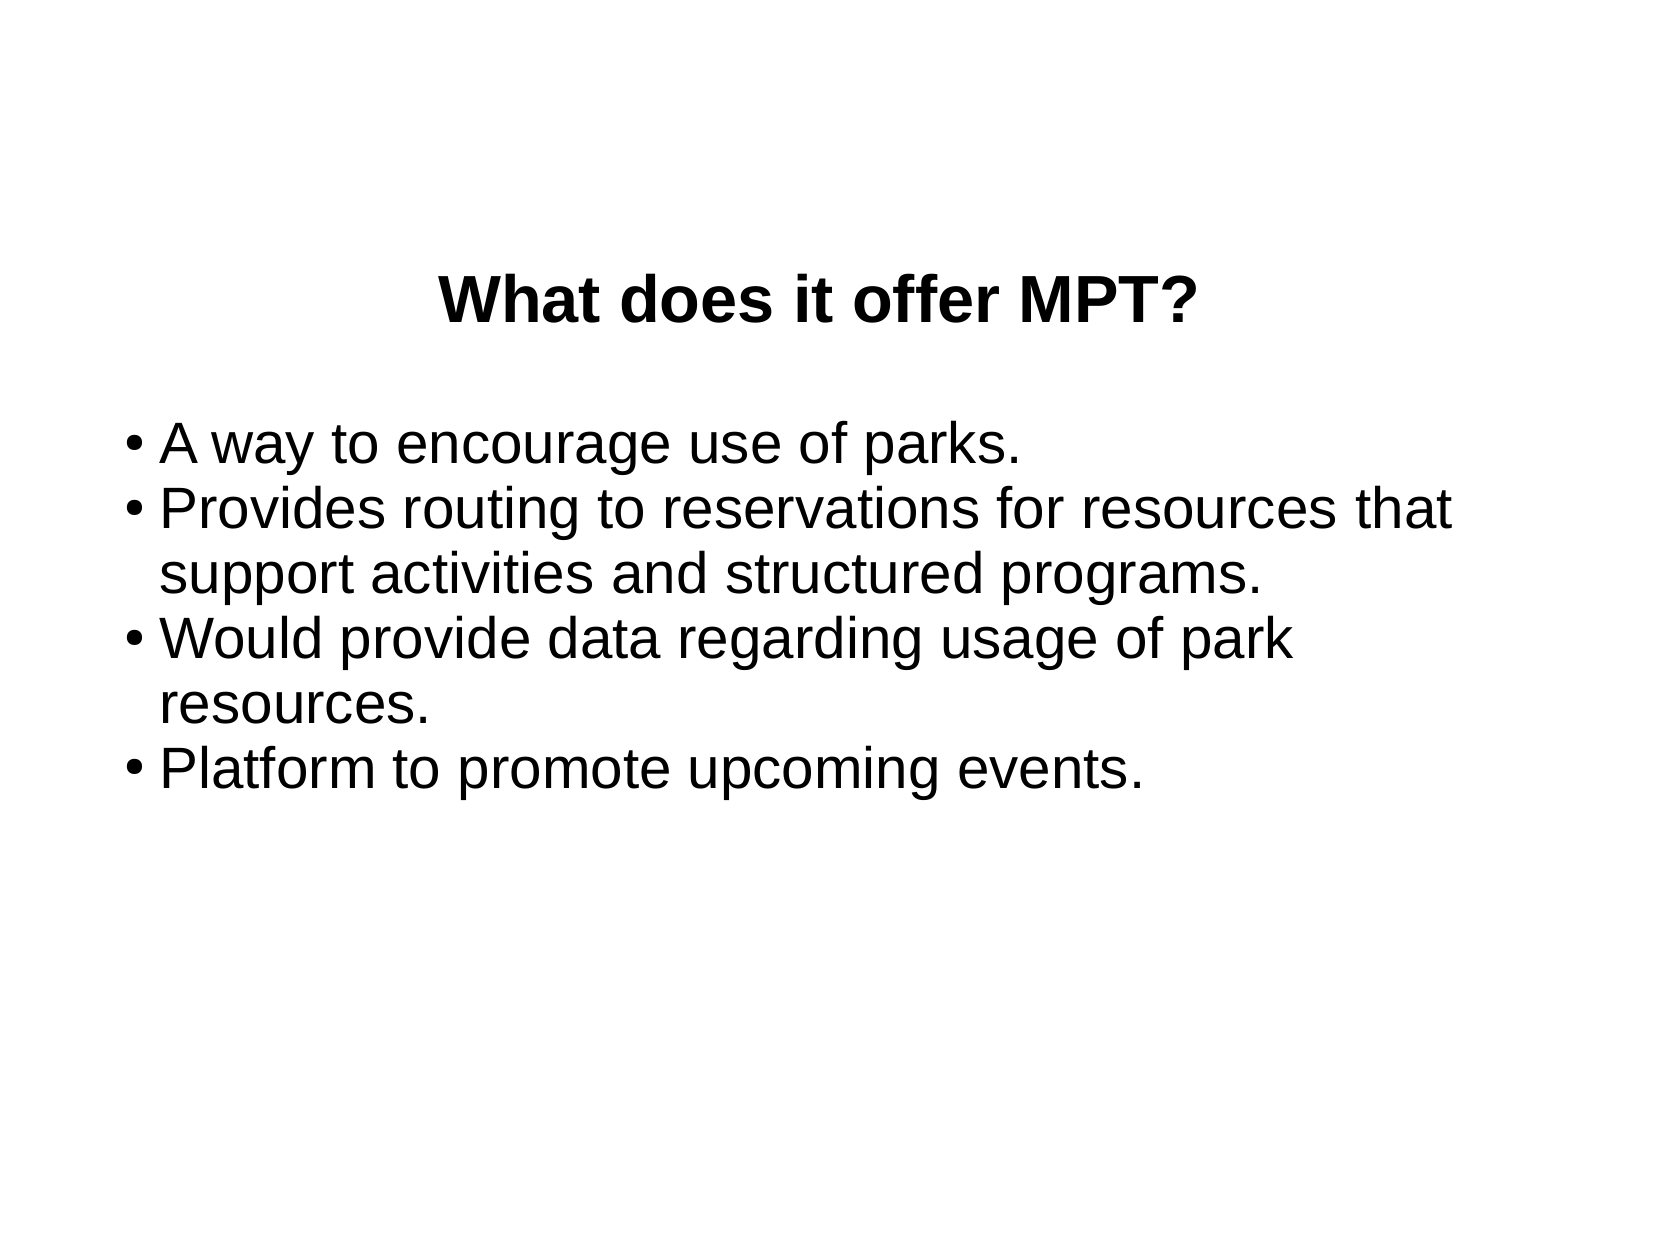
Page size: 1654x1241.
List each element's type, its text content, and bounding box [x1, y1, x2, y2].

text_box What does it offer MPT? A way to encourage use of parks. Provides routing to reservations for resources that support activities and structured programs. Would provide data regarding usage of park resources. Platform to promote upcoming events. [109, 30, 1531, 1111]
